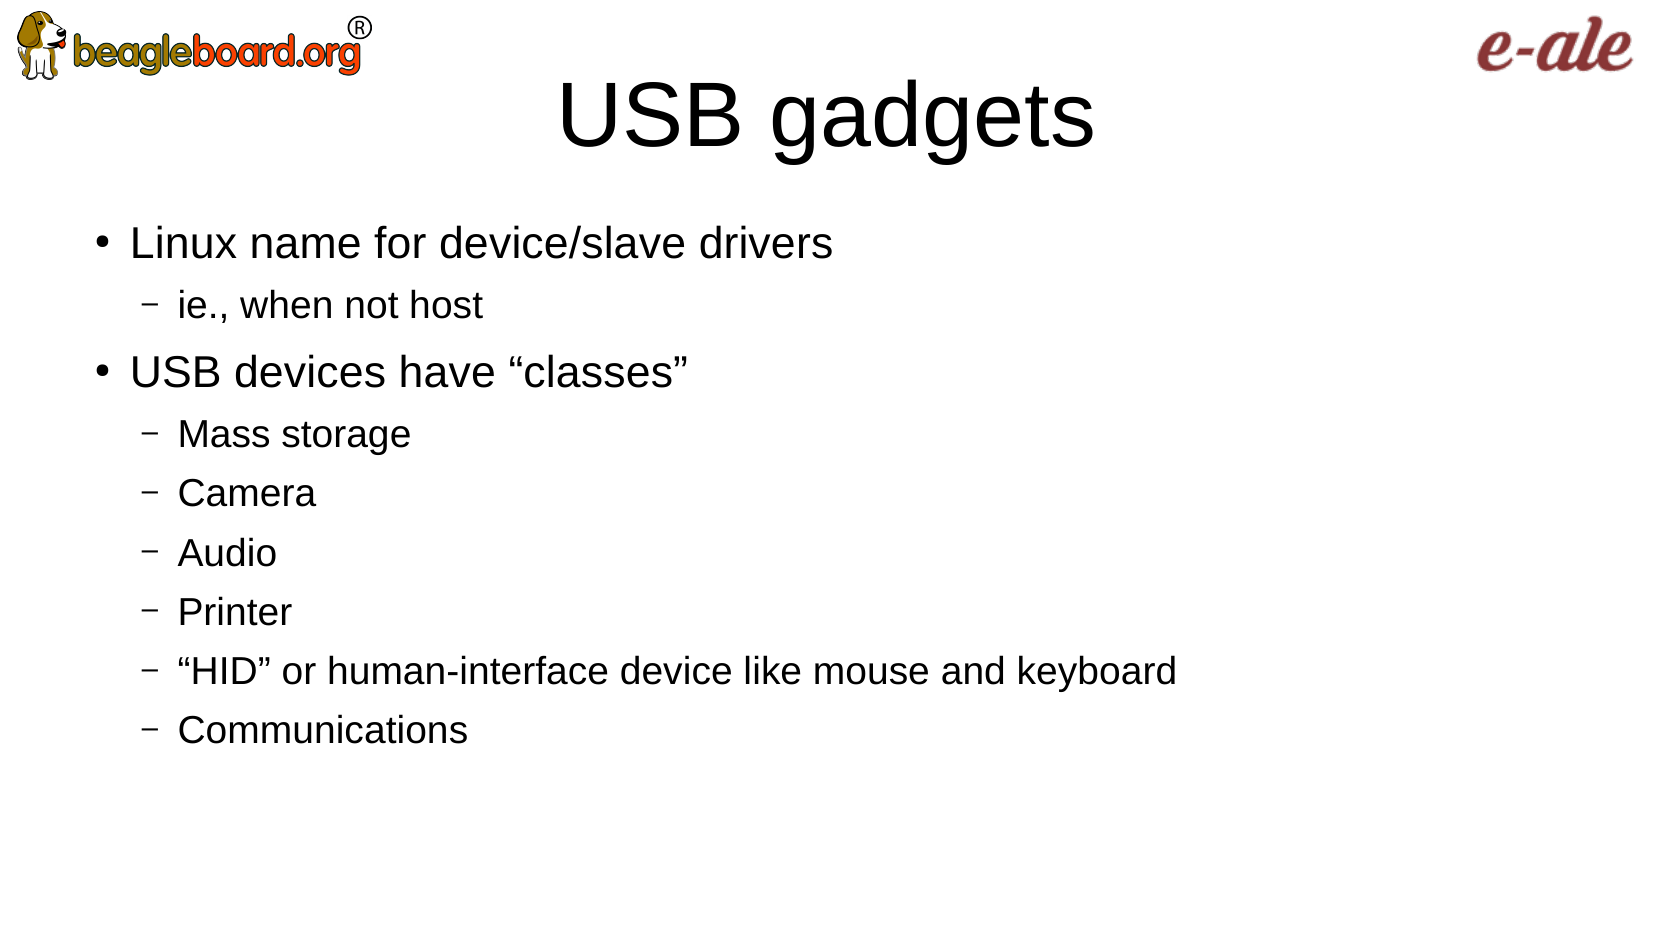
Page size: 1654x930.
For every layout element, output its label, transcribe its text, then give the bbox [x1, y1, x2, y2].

picture [1475, 14, 1636, 74]
picture [17, 11, 372, 80]
title USB gadgets [82, 37, 1571, 193]
list Linux name for device/slave drivers ie., when not host USB devices have “classes” Mass storage Camera Audio Printer “HID” or human-interface device like mouse and keyboard Communications [82, 217, 1571, 757]
